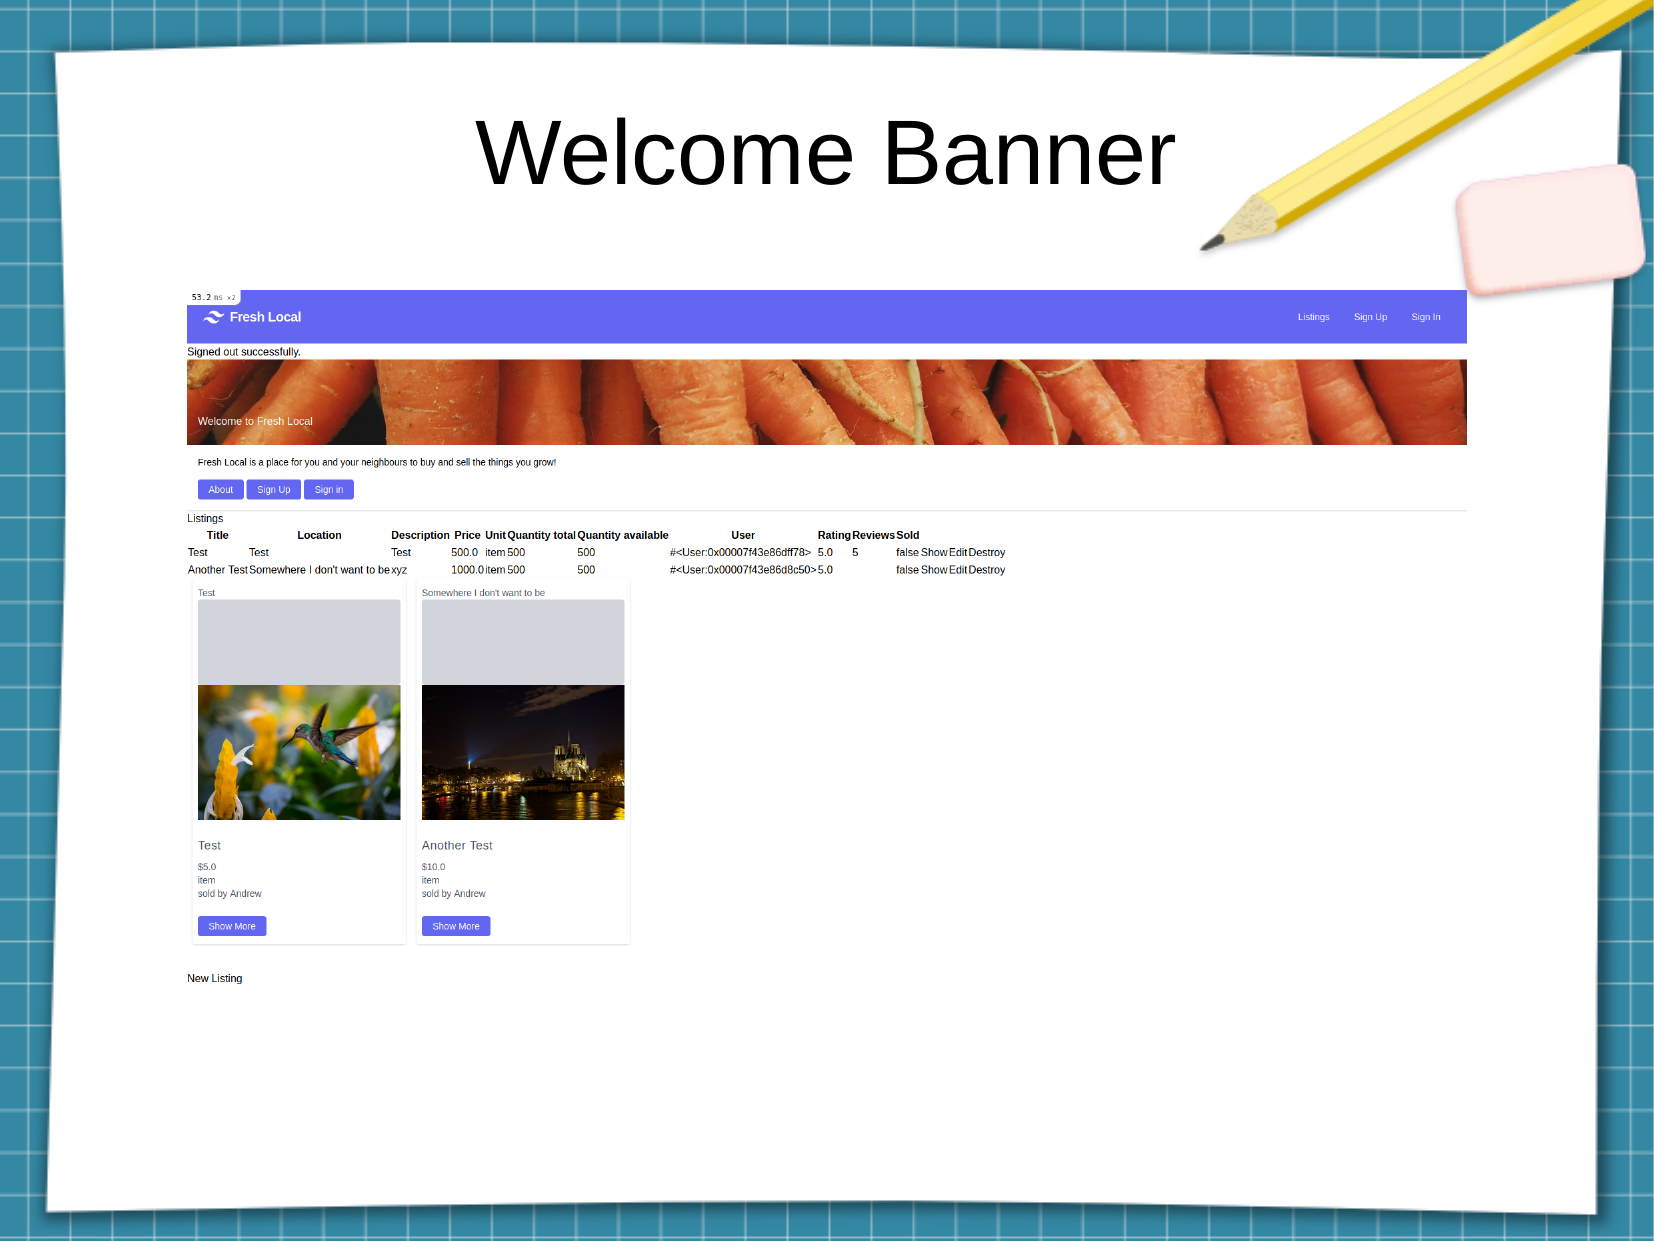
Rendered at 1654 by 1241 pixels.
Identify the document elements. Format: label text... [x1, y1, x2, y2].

title Welcome Banner [82, 49, 1571, 257]
picture [0, 0, 1654, 1241]
